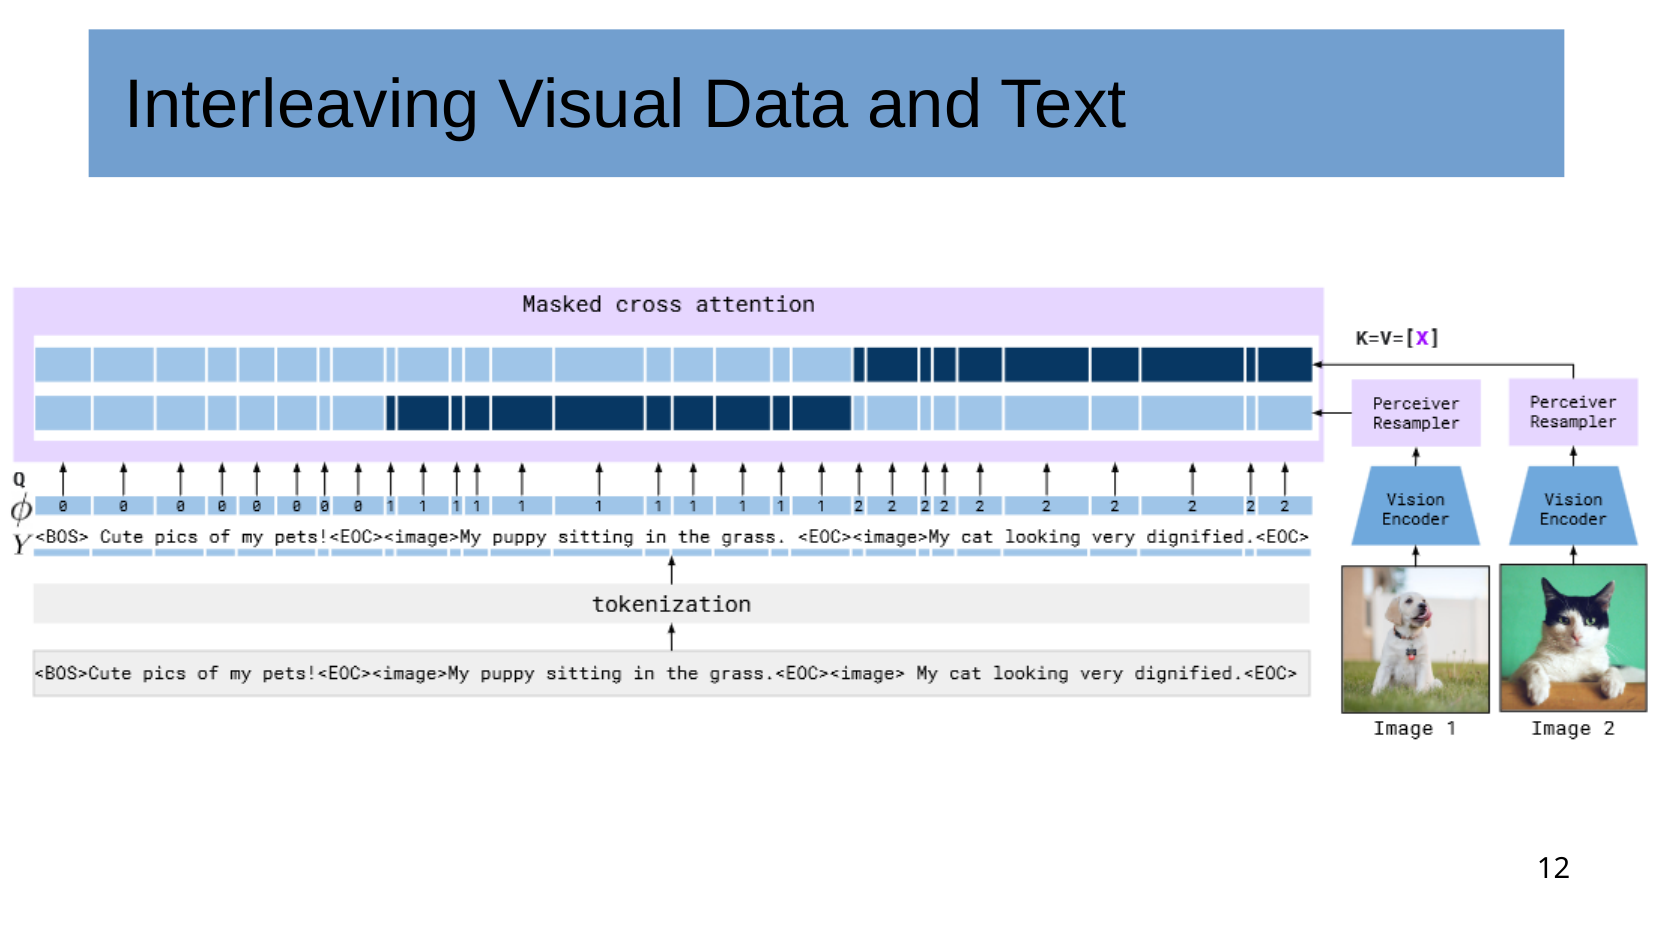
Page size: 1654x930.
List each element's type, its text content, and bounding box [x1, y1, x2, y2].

title Interleaving Visual Data and Text [88, 29, 1565, 178]
picture [7, 282, 1653, 751]
